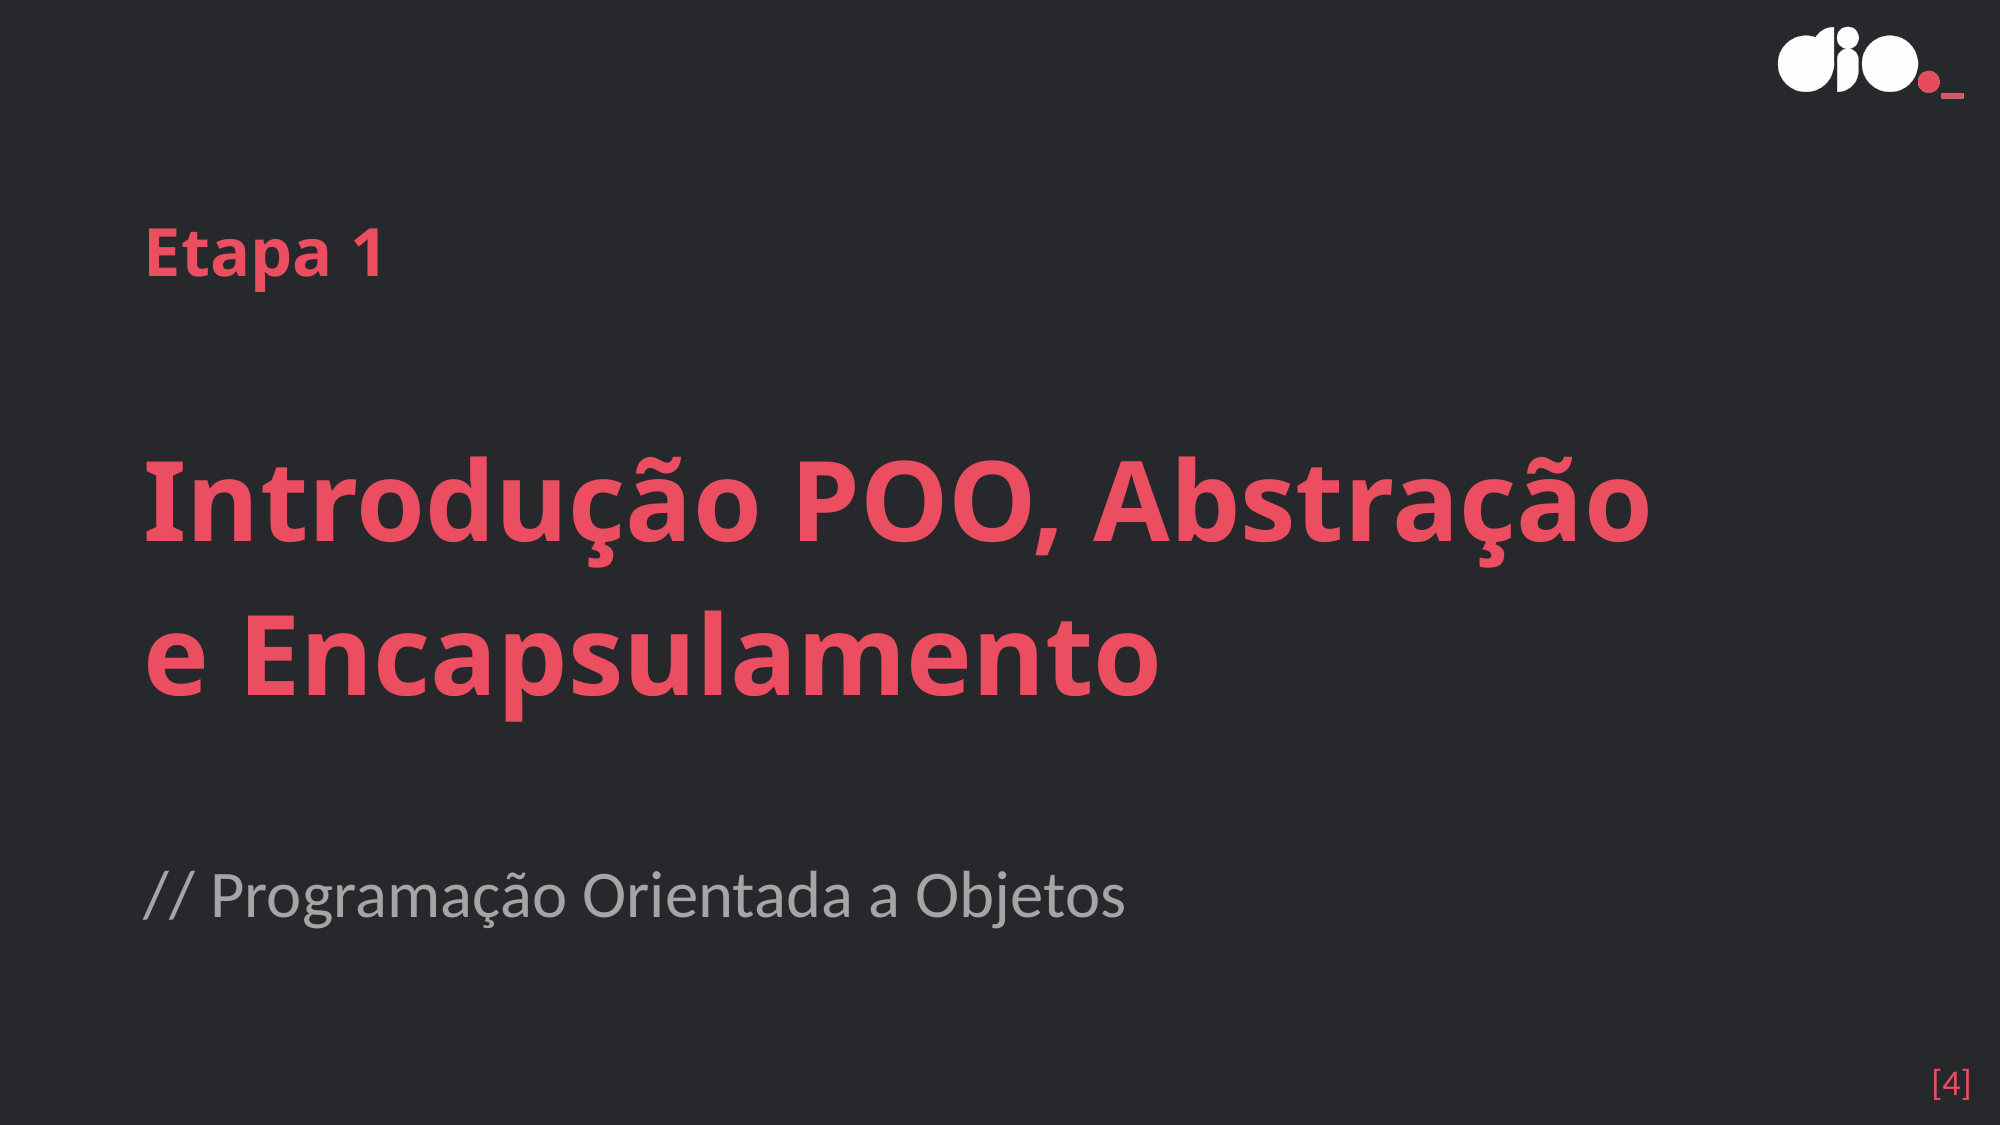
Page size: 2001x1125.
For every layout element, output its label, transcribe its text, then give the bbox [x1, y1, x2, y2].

slide_number [<number>] [1871, 1038, 1992, 1125]
text_box Introdução POO, Abstração e Encapsulamento [123, 390, 1745, 744]
picture [1777, 26, 1964, 99]
text_box // Programação Orientada a Objetos [123, 847, 1745, 935]
text_box Etapa 1 [123, 190, 1745, 297]
